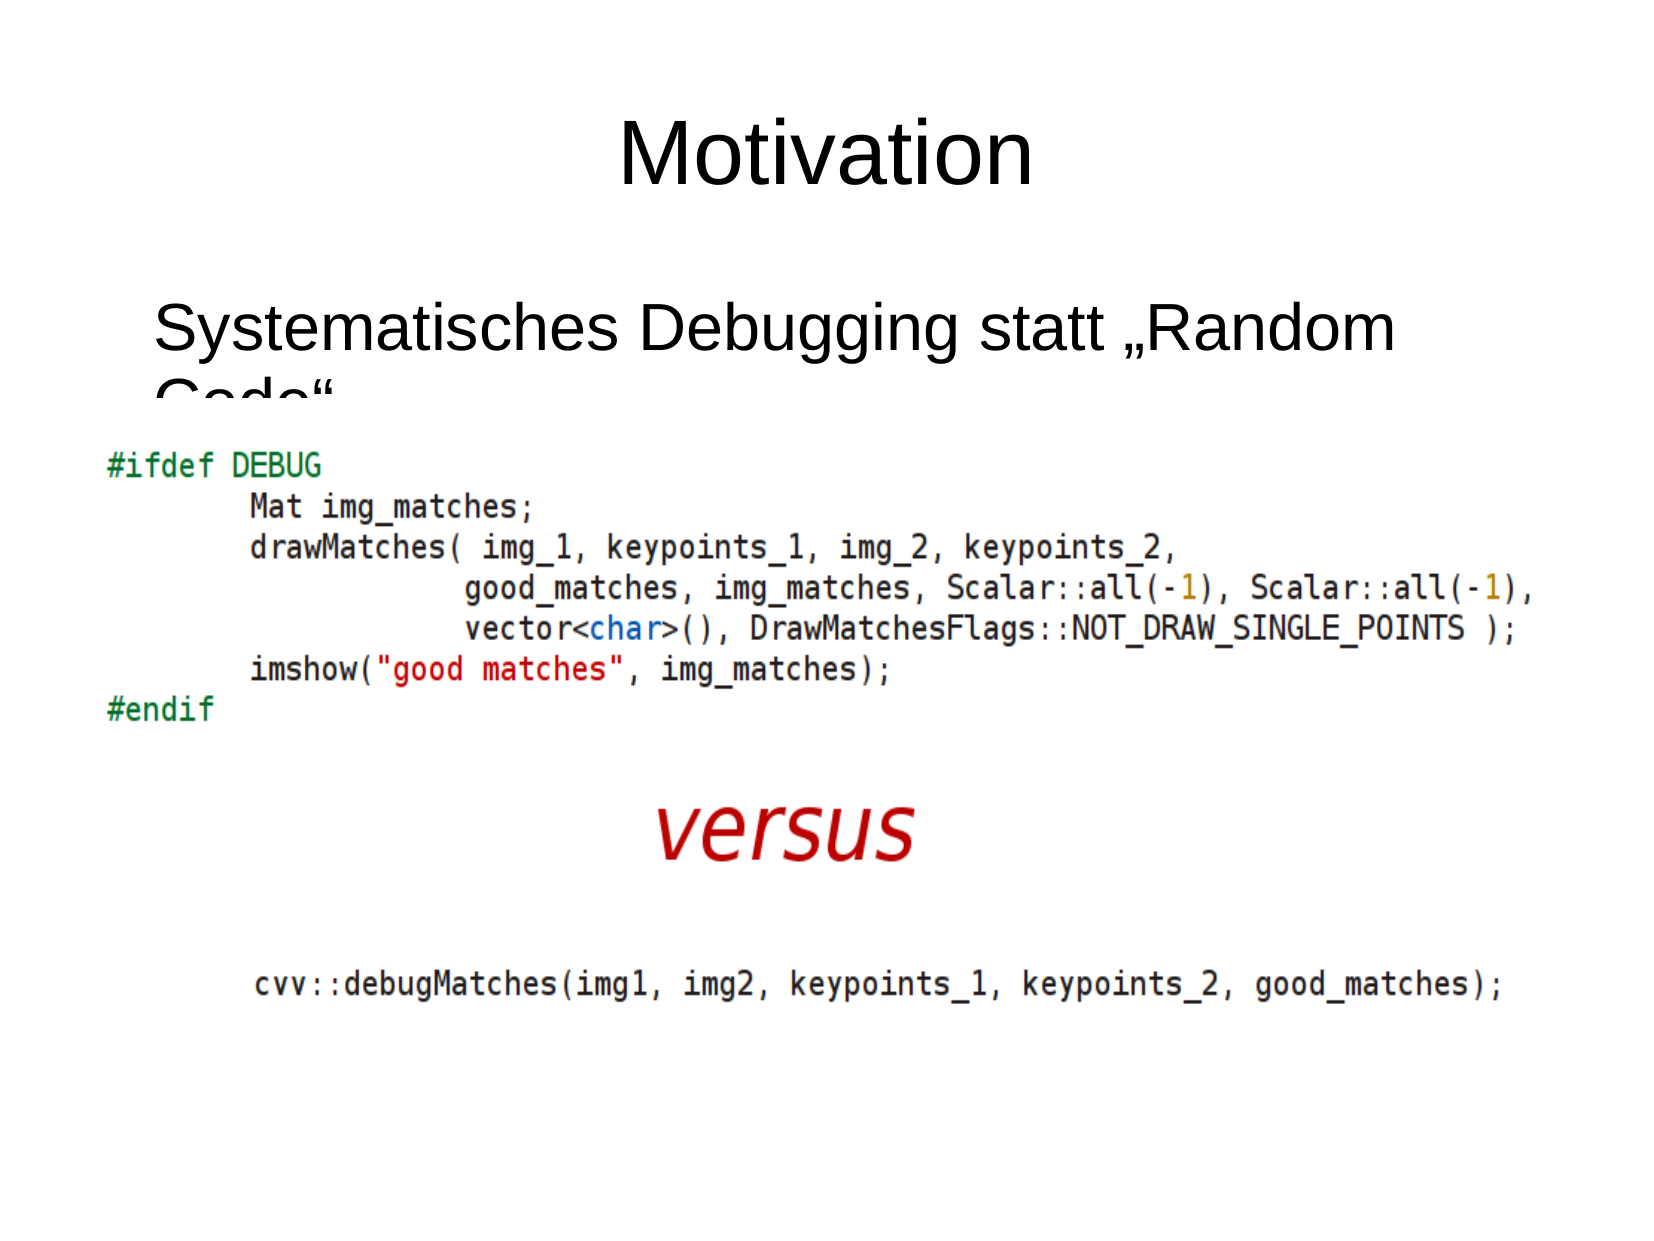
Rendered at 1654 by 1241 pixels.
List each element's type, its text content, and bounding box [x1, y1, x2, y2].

title Motivation [82, 49, 1571, 257]
list Systematisches Debugging statt „Random Code“ [82, 290, 1441, 449]
picture [94, 398, 1583, 1075]
